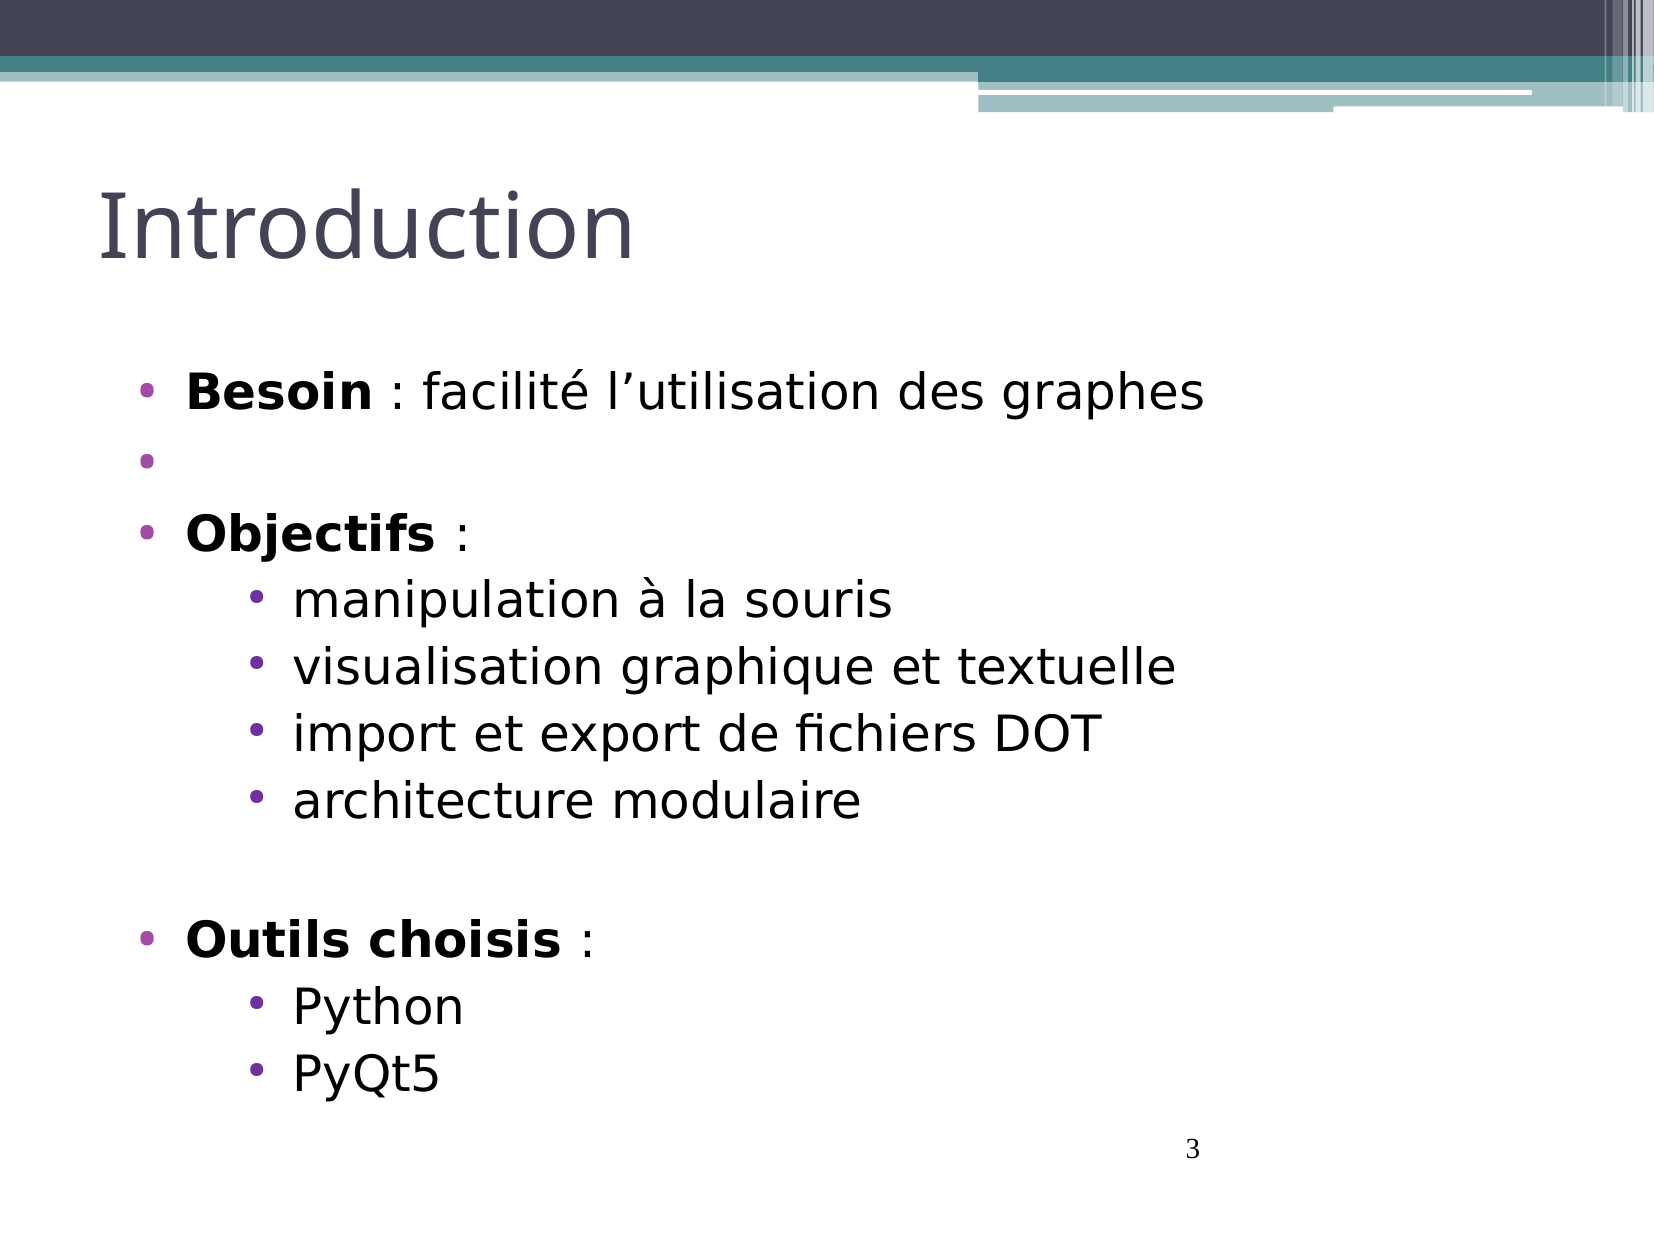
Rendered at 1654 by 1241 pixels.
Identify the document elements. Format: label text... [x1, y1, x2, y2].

text_box [1185, 1129, 1571, 1216]
title Introduction [82, 125, 1571, 284]
list Besoin : facilité l’utilisation des graphes Objectifs : manipulation à la souris visualisation graphique et textuelle import et export de fichiers DOT architecture modulaire Outils choisis : Python PyQt5 [82, 284, 1571, 1114]
